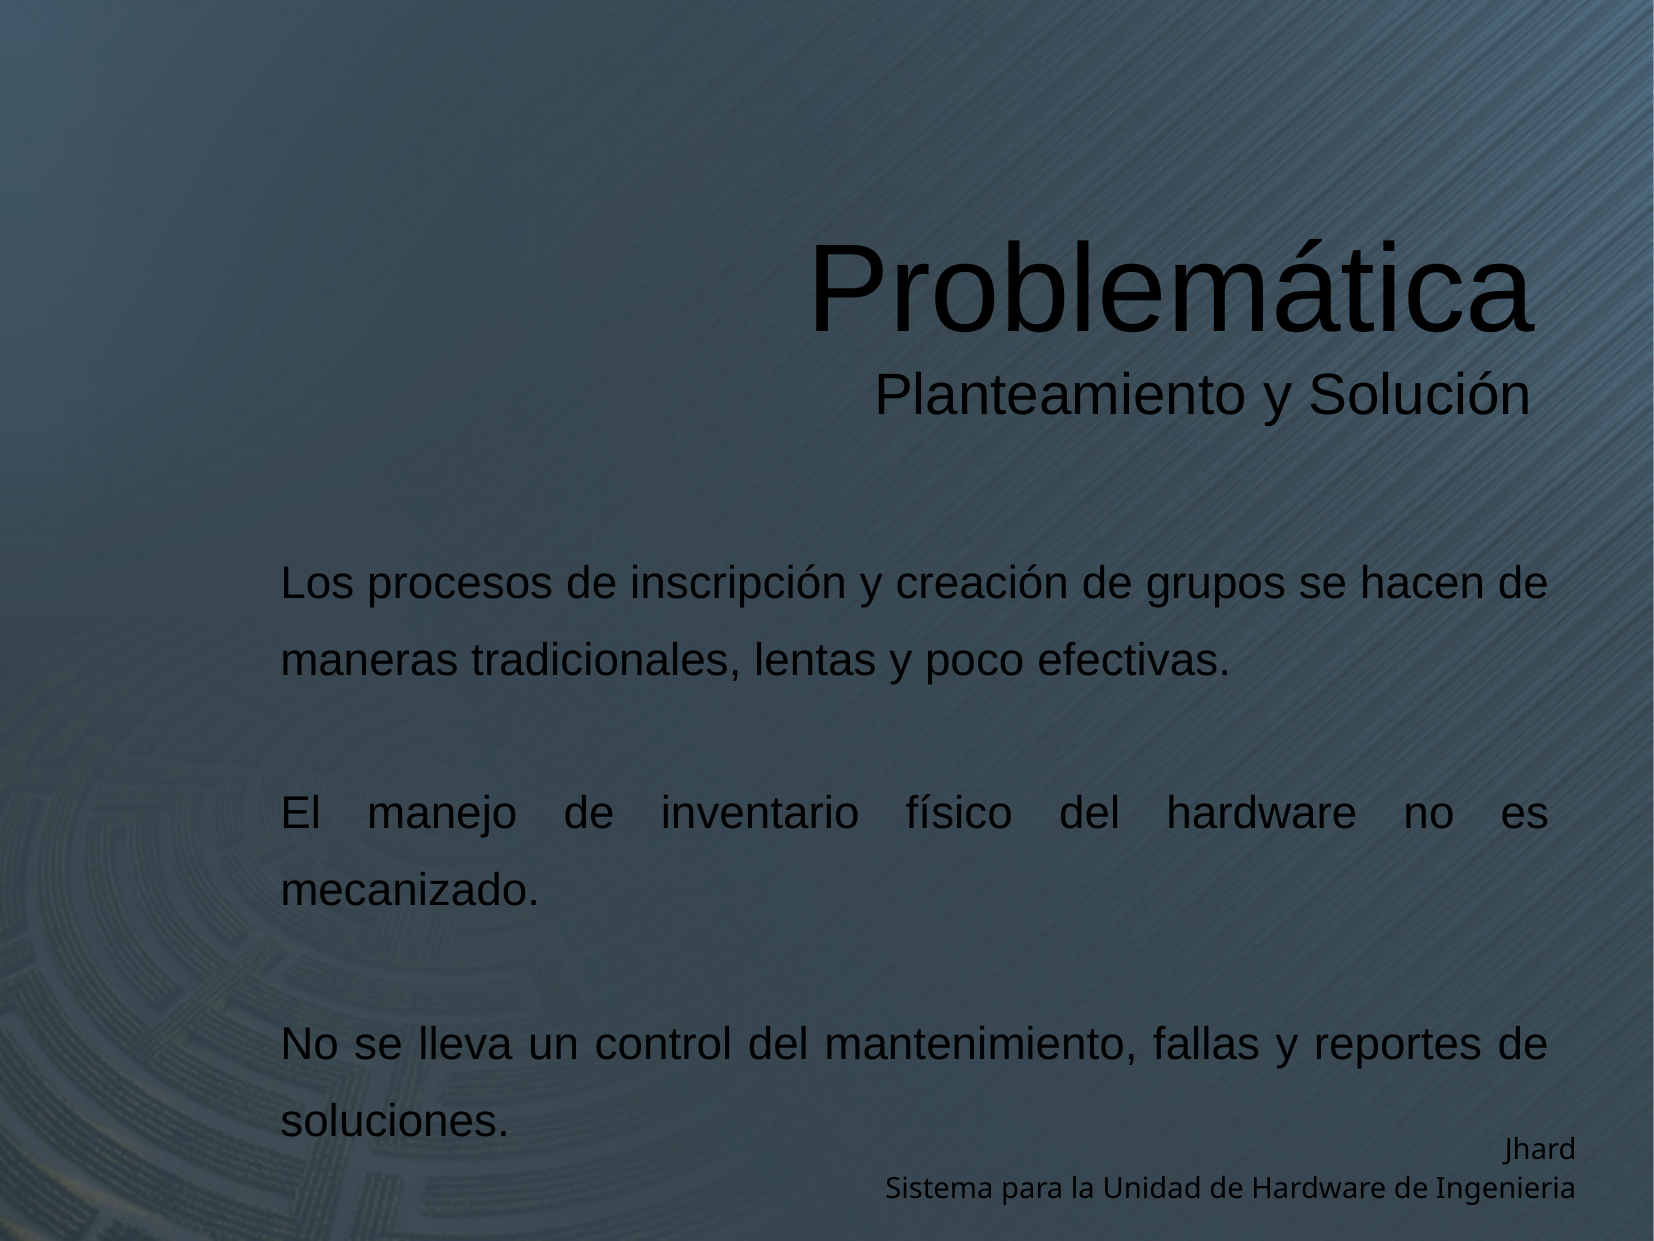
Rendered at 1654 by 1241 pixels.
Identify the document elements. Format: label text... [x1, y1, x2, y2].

title Problemática [584, 191, 1536, 384]
text_box Planteamiento y Solución [603, 354, 1548, 435]
text_box Los procesos de inscripción y creación de grupos se hacen de maneras tradicionales, lentas y poco efectivas. El manejo de inventario físico del hardware no es mecanizado. No se lleva un control del mantenimiento, fallas y reportes de soluciones. [265, 472, 1565, 1231]
picture [0, 0, 1654, 1241]
